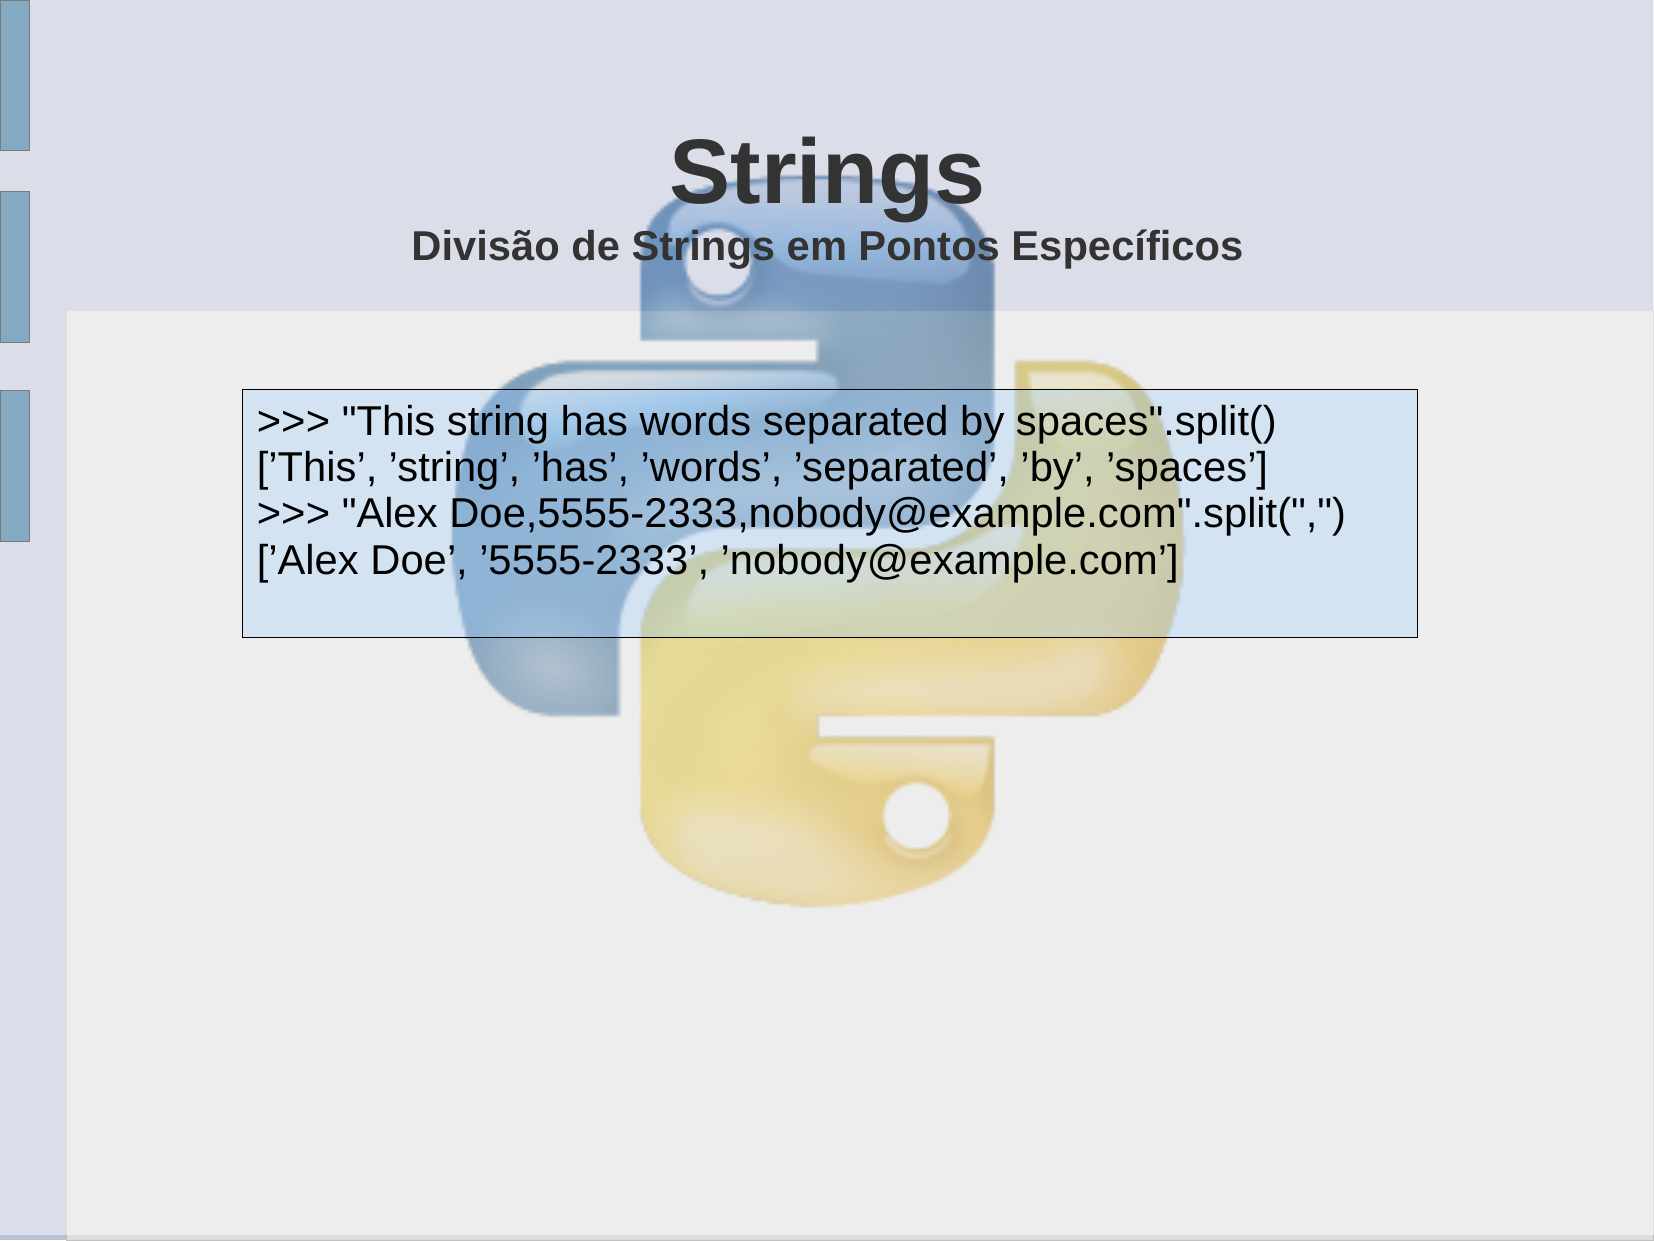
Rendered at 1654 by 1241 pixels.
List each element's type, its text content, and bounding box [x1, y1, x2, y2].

picture [0, 0, 1654, 1235]
text_box >>> "This string has words separated by spaces".split() [’This’, ’string’, ’has’, ’words’, ’separated’, ’by’, ’spaces’] >>> "Alex Doe,5555-2333,nobody@example.com".split(",") [’Alex Doe’, ’5555-2333’, ’nobody@example.com’] [242, 389, 1418, 638]
title Strings Divisão de Strings em Pontos Específicos [121, 91, 1534, 299]
